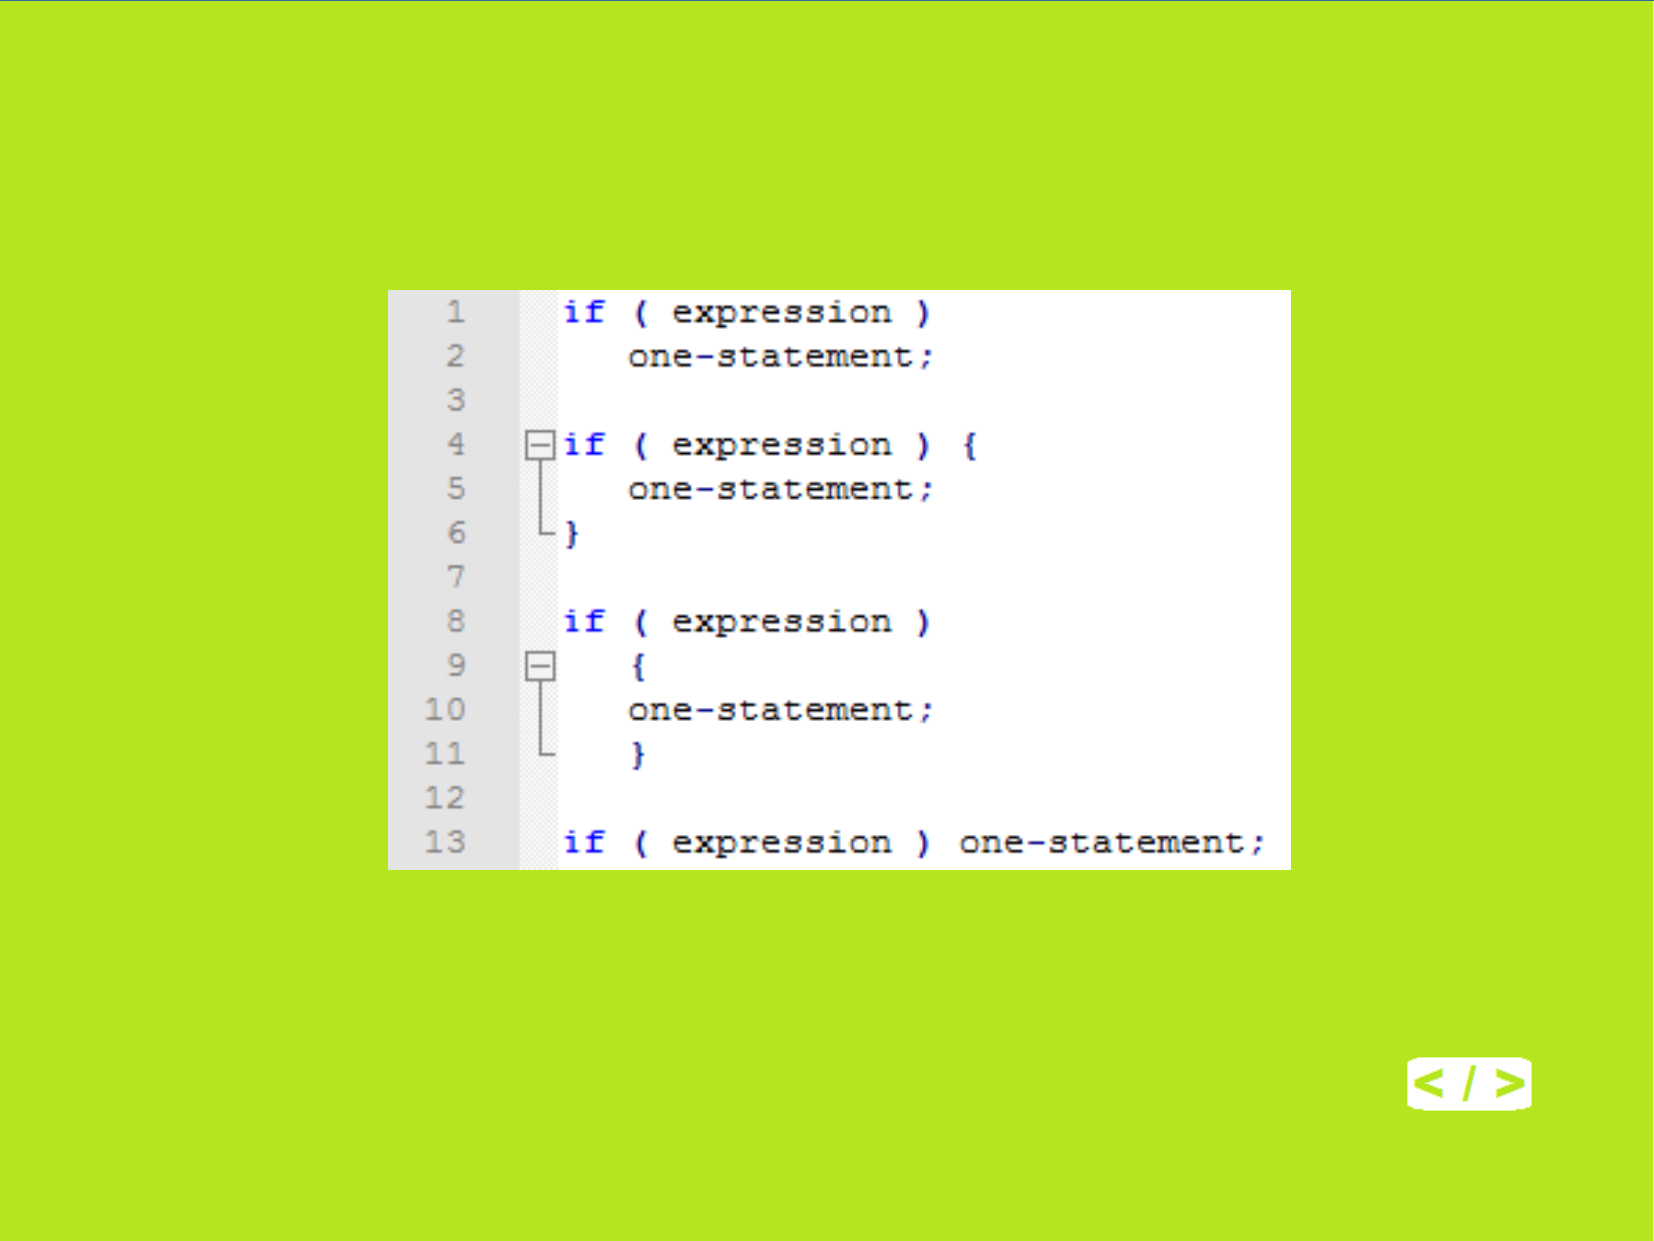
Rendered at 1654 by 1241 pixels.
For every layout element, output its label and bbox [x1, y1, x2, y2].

text_box [0, 0, 1654, 1241]
picture [388, 290, 1291, 871]
picture [1395, 1042, 1546, 1126]
